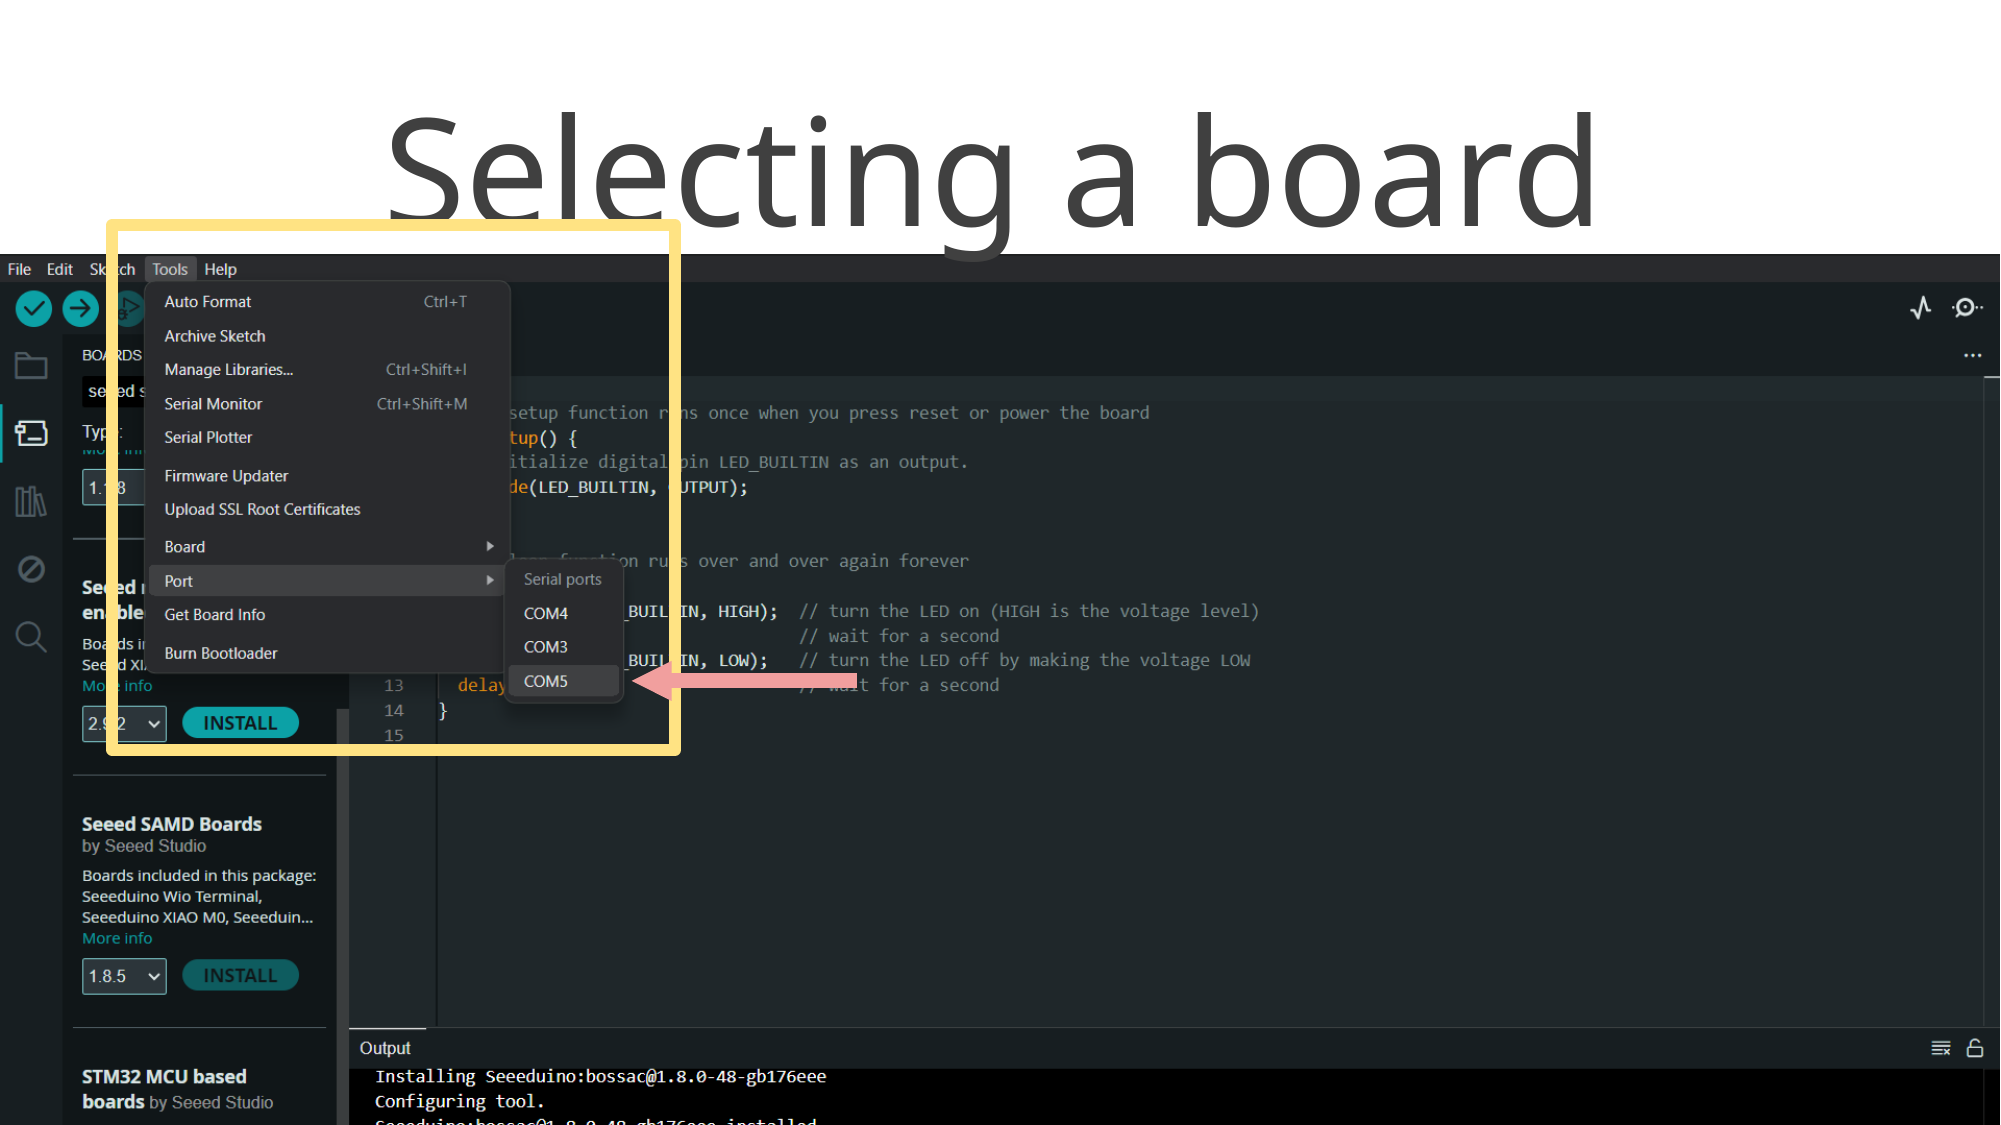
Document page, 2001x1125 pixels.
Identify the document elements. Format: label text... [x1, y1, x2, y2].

picture [0, 254, 2000, 1125]
title Selecting a board [118, 231, 669, 300]
title Selecting a board [112, 37, 1876, 300]
picture [118, 300, 669, 744]
